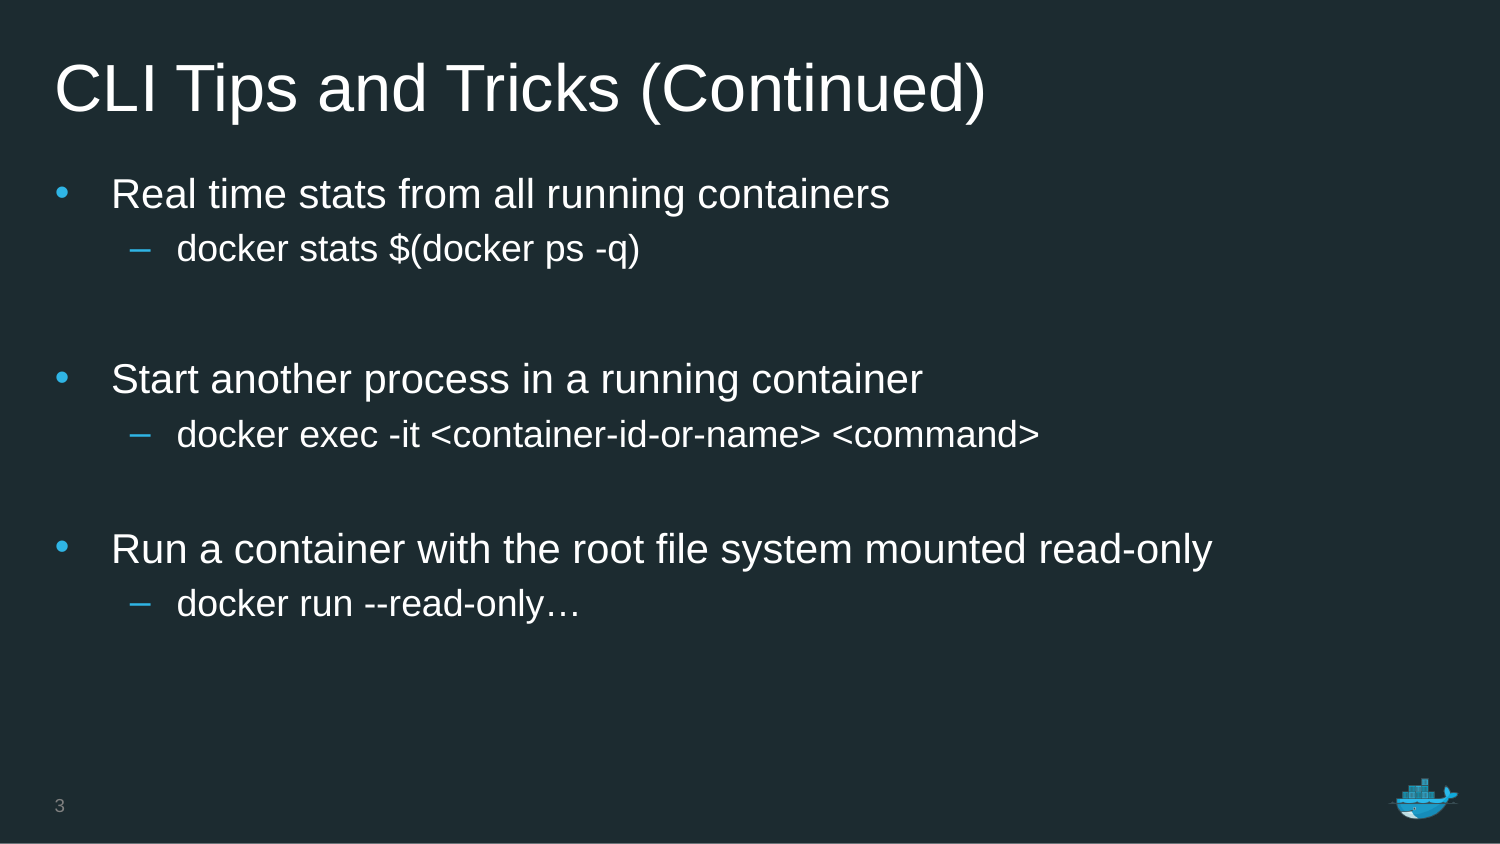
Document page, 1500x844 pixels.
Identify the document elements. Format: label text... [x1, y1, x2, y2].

slide_number <number> [39, 782, 390, 828]
list Real time stats from all running containers docker stats $(docker ps -q) Start another process in a running container docker exec -it <container-id-or-name> <command> Run a container with the root file system mounted read-only docker run --read-only… [39, 159, 1458, 755]
title CLI Tips and Tricks (Continued) [39, 34, 1458, 135]
picture [1387, 778, 1459, 821]
